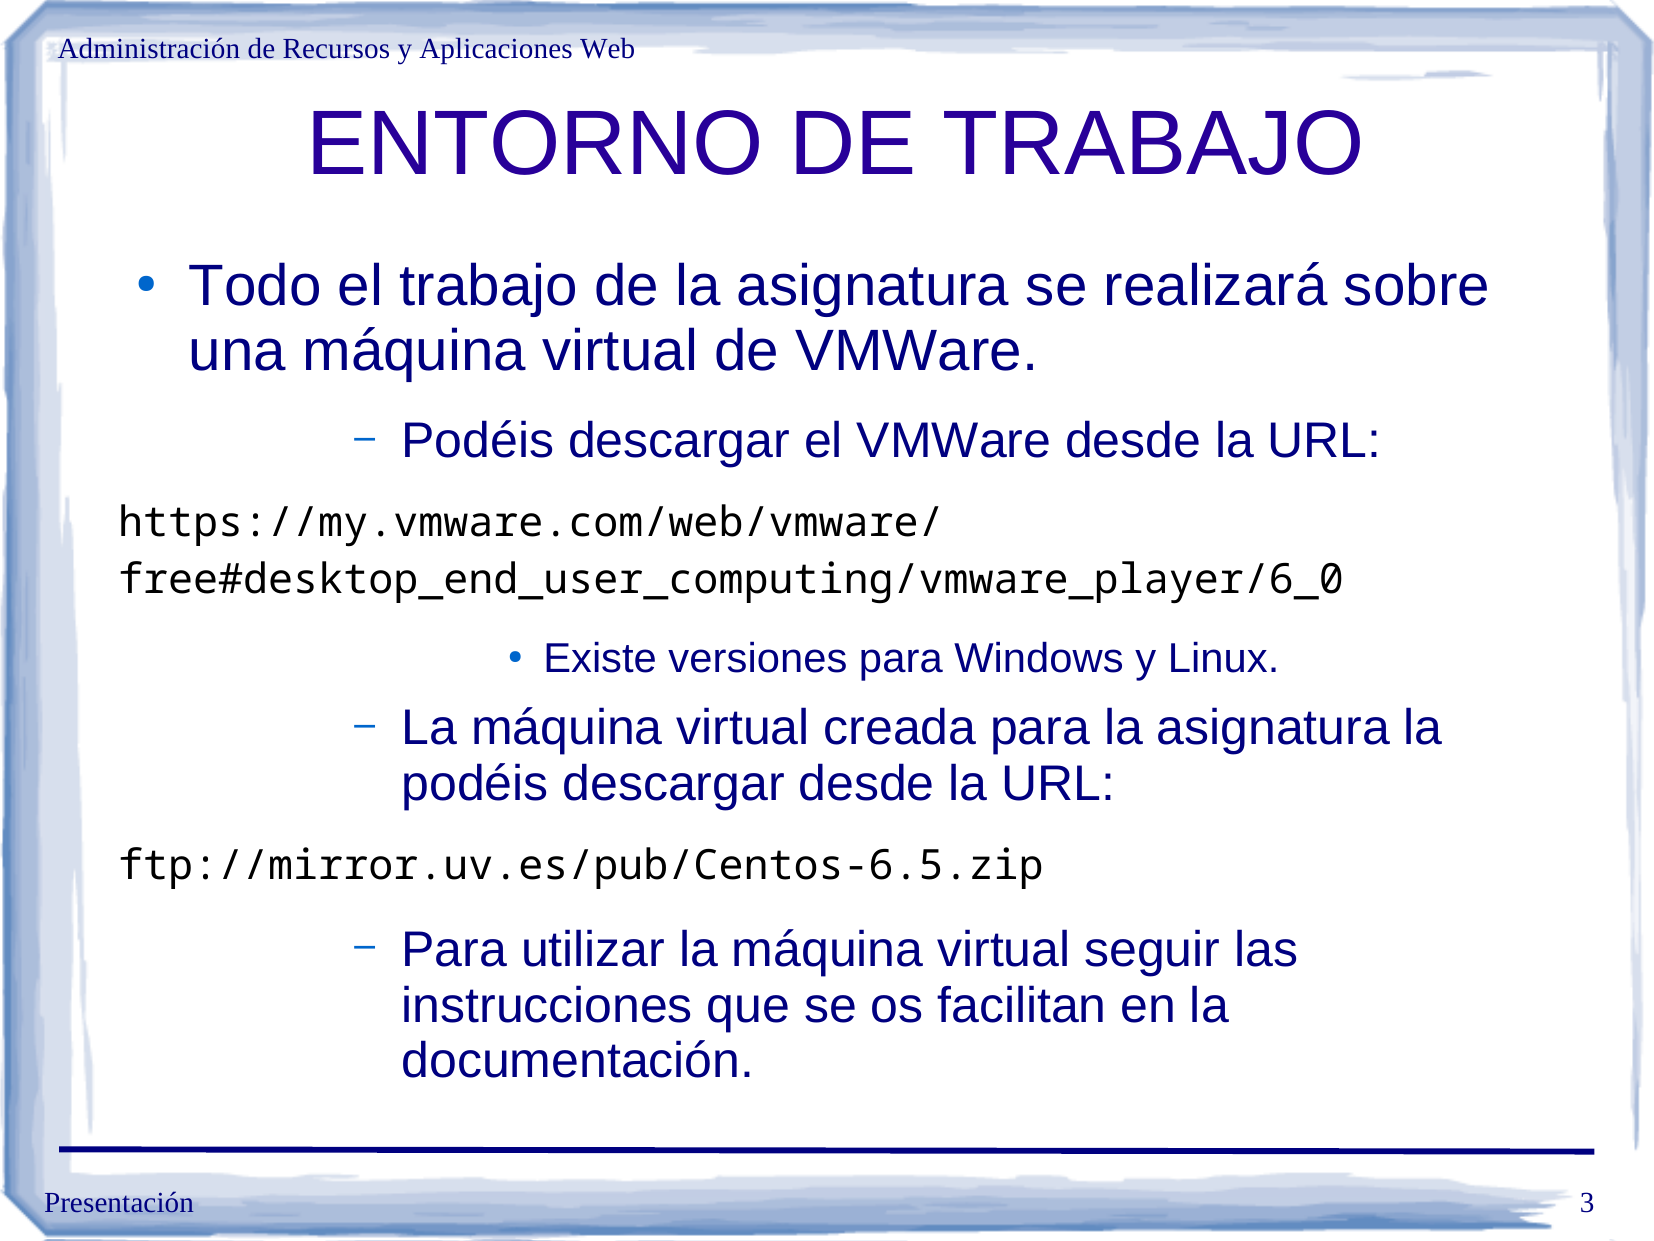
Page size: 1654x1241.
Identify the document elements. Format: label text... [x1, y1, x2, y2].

list Todo el trabajo de la asignatura se realizará sobre una máquina virtual de VMWare. Podéis descargar el VMWare desde la URL: https://my.vmware.com/web/vmware/free#desktop_end_user_computing/vmware_player/6_0 Existe versiones para Windows y Linux. La máquina virtual creada para la asignatura la podéis descargar desde la URL: ftp://mirror.uv.es/pub/Centos-6.5.zip Para utilizar la máquina virtual seguir las instrucciones que se os facilitan en la documentación. [118, 252, 1571, 1063]
picture [0, 0, 1654, 1241]
title ENTORNO DE TRABAJO [80, 79, 1593, 207]
